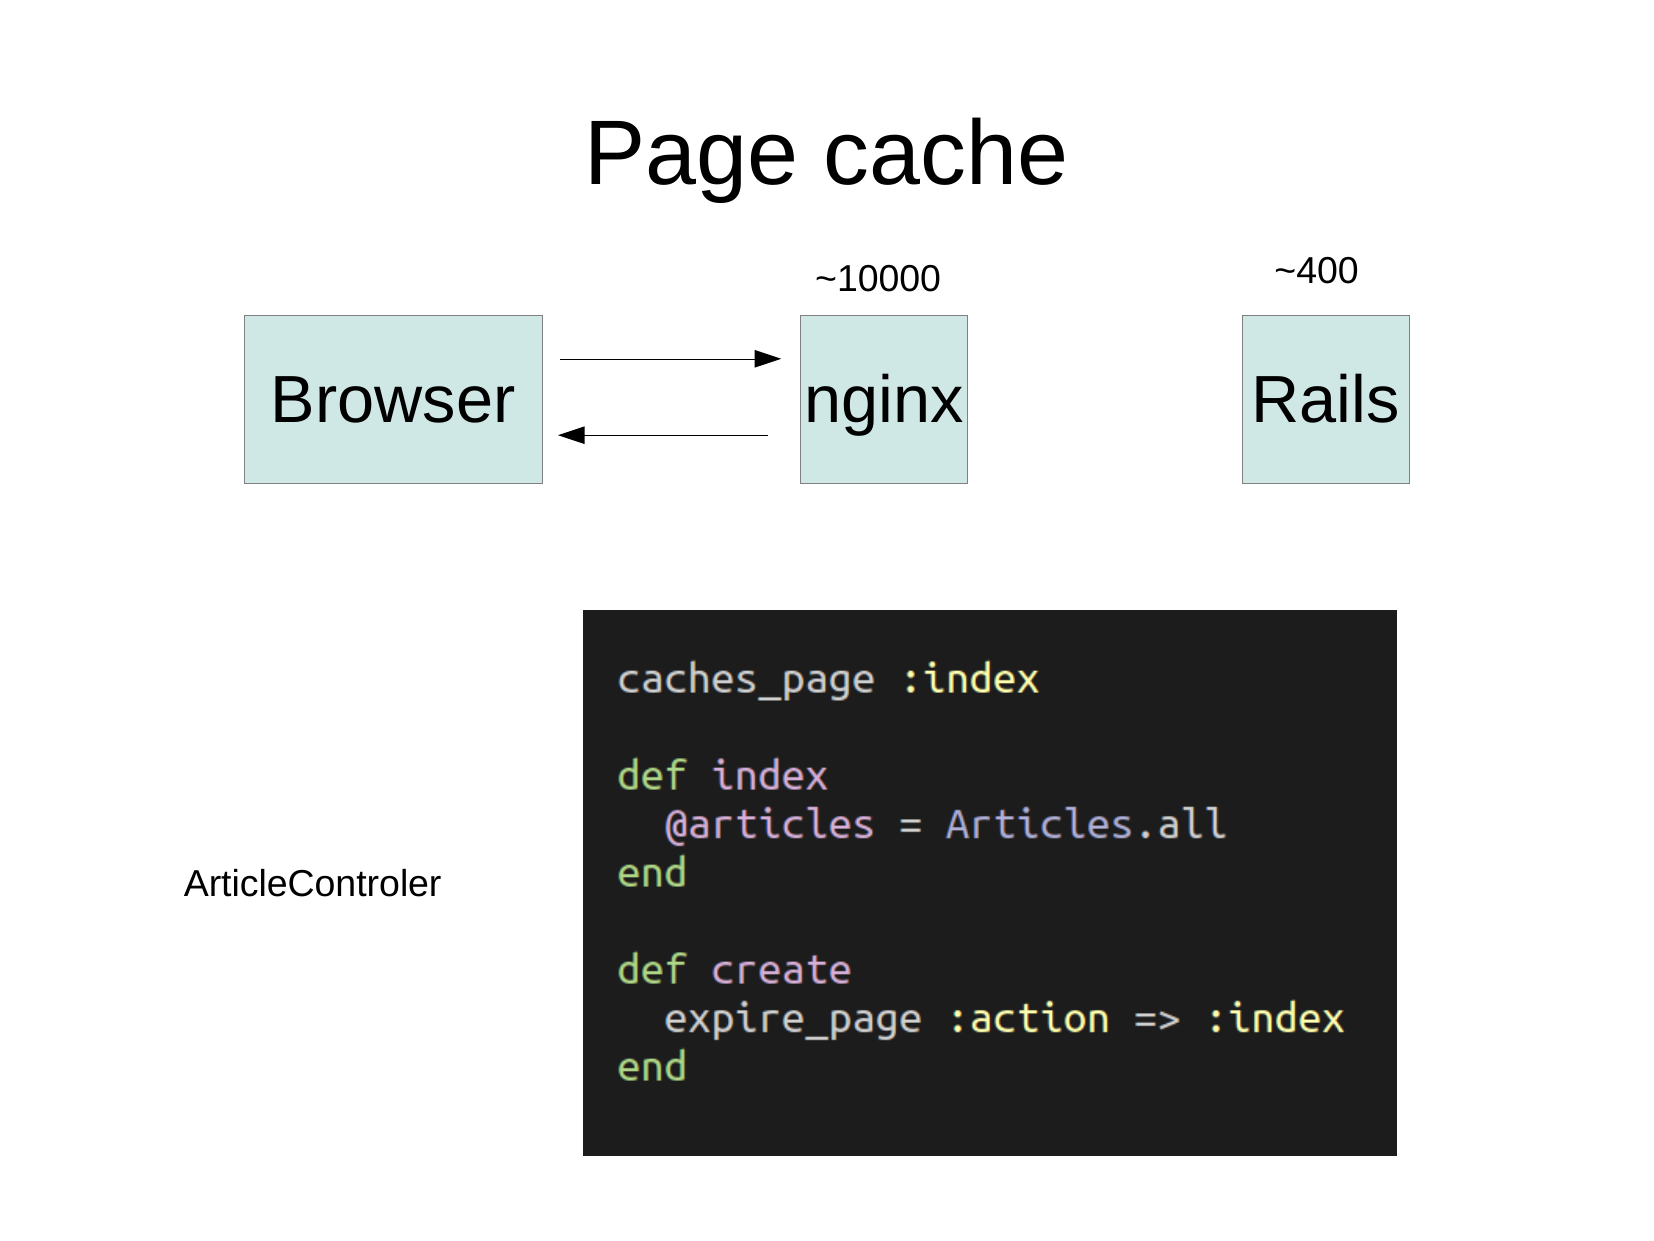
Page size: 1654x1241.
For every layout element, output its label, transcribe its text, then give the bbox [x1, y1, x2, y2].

picture [583, 610, 1397, 1156]
title Page cache [82, 49, 1571, 257]
text_box ~10000 [800, 250, 978, 308]
text_box Browser [244, 315, 543, 484]
text_box ArticleControler [169, 854, 457, 912]
text_box nginx [800, 315, 968, 484]
text_box Rails [1242, 315, 1410, 484]
text_box ~400 [1259, 242, 1402, 300]
